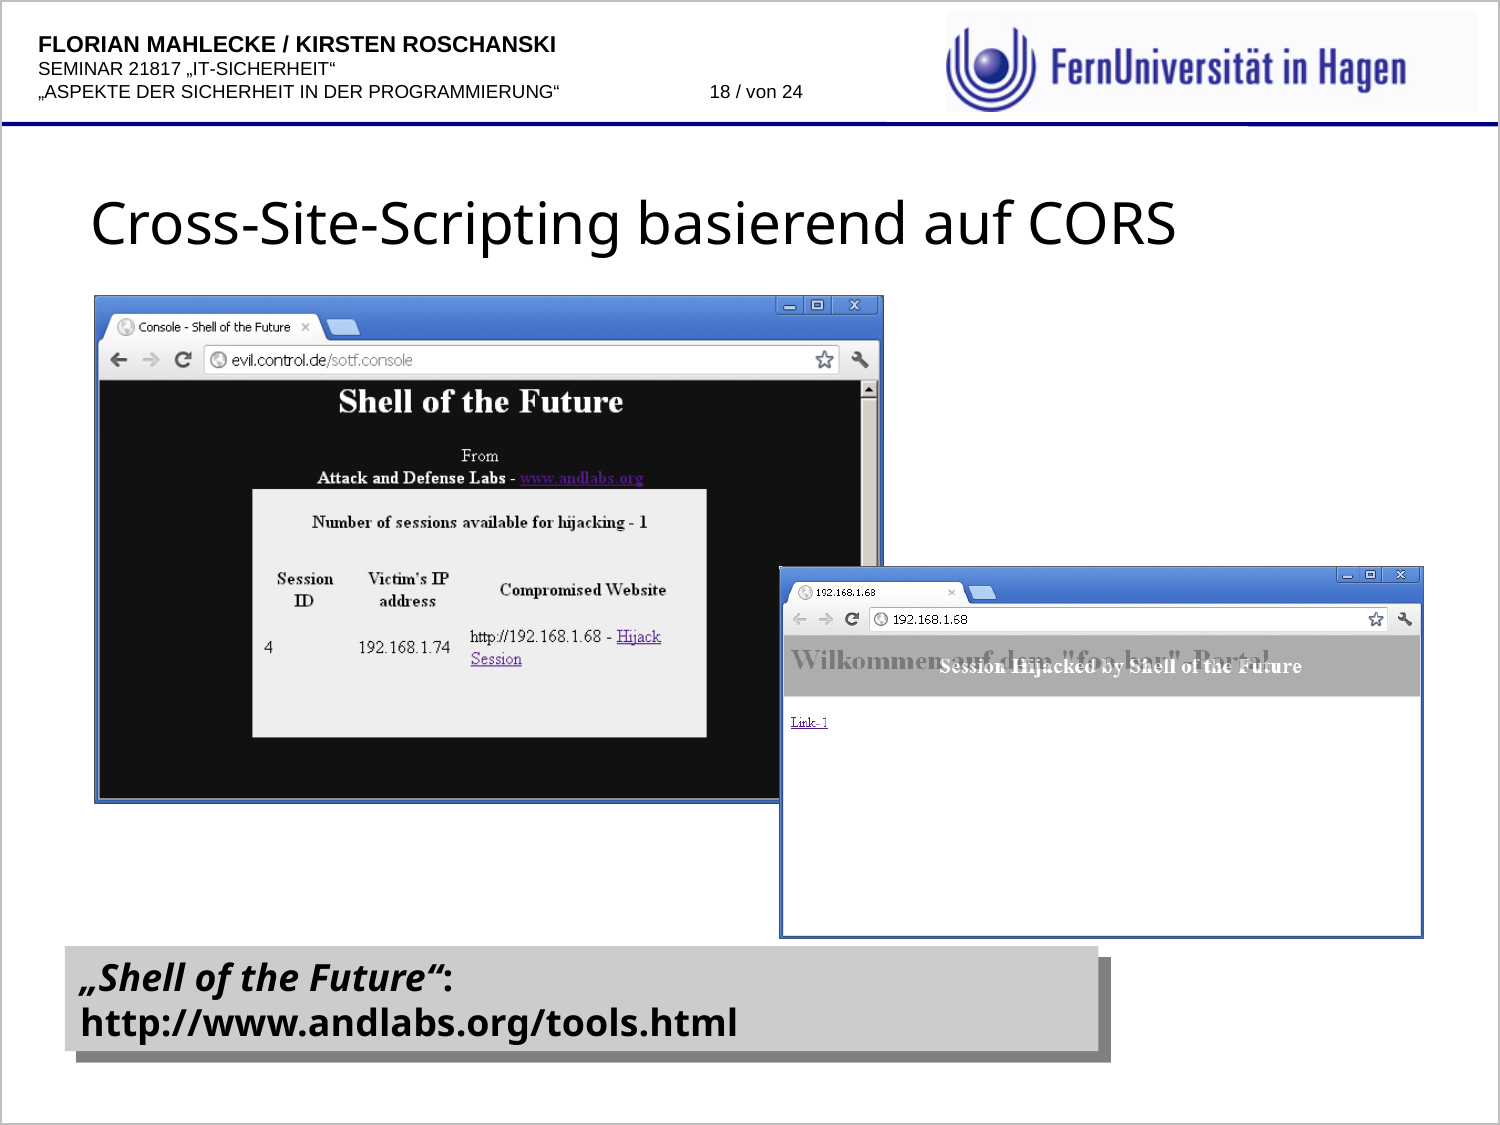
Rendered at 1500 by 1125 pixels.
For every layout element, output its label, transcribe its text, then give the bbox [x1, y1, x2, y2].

title Cross-Site-Scripting basierend auf CORS [75, 127, 1425, 316]
text_box „Shell of the Future“: http://www.andlabs.org/tools.html [64, 946, 1099, 1052]
picture [946, 11, 1477, 112]
picture [94, 295, 1424, 939]
